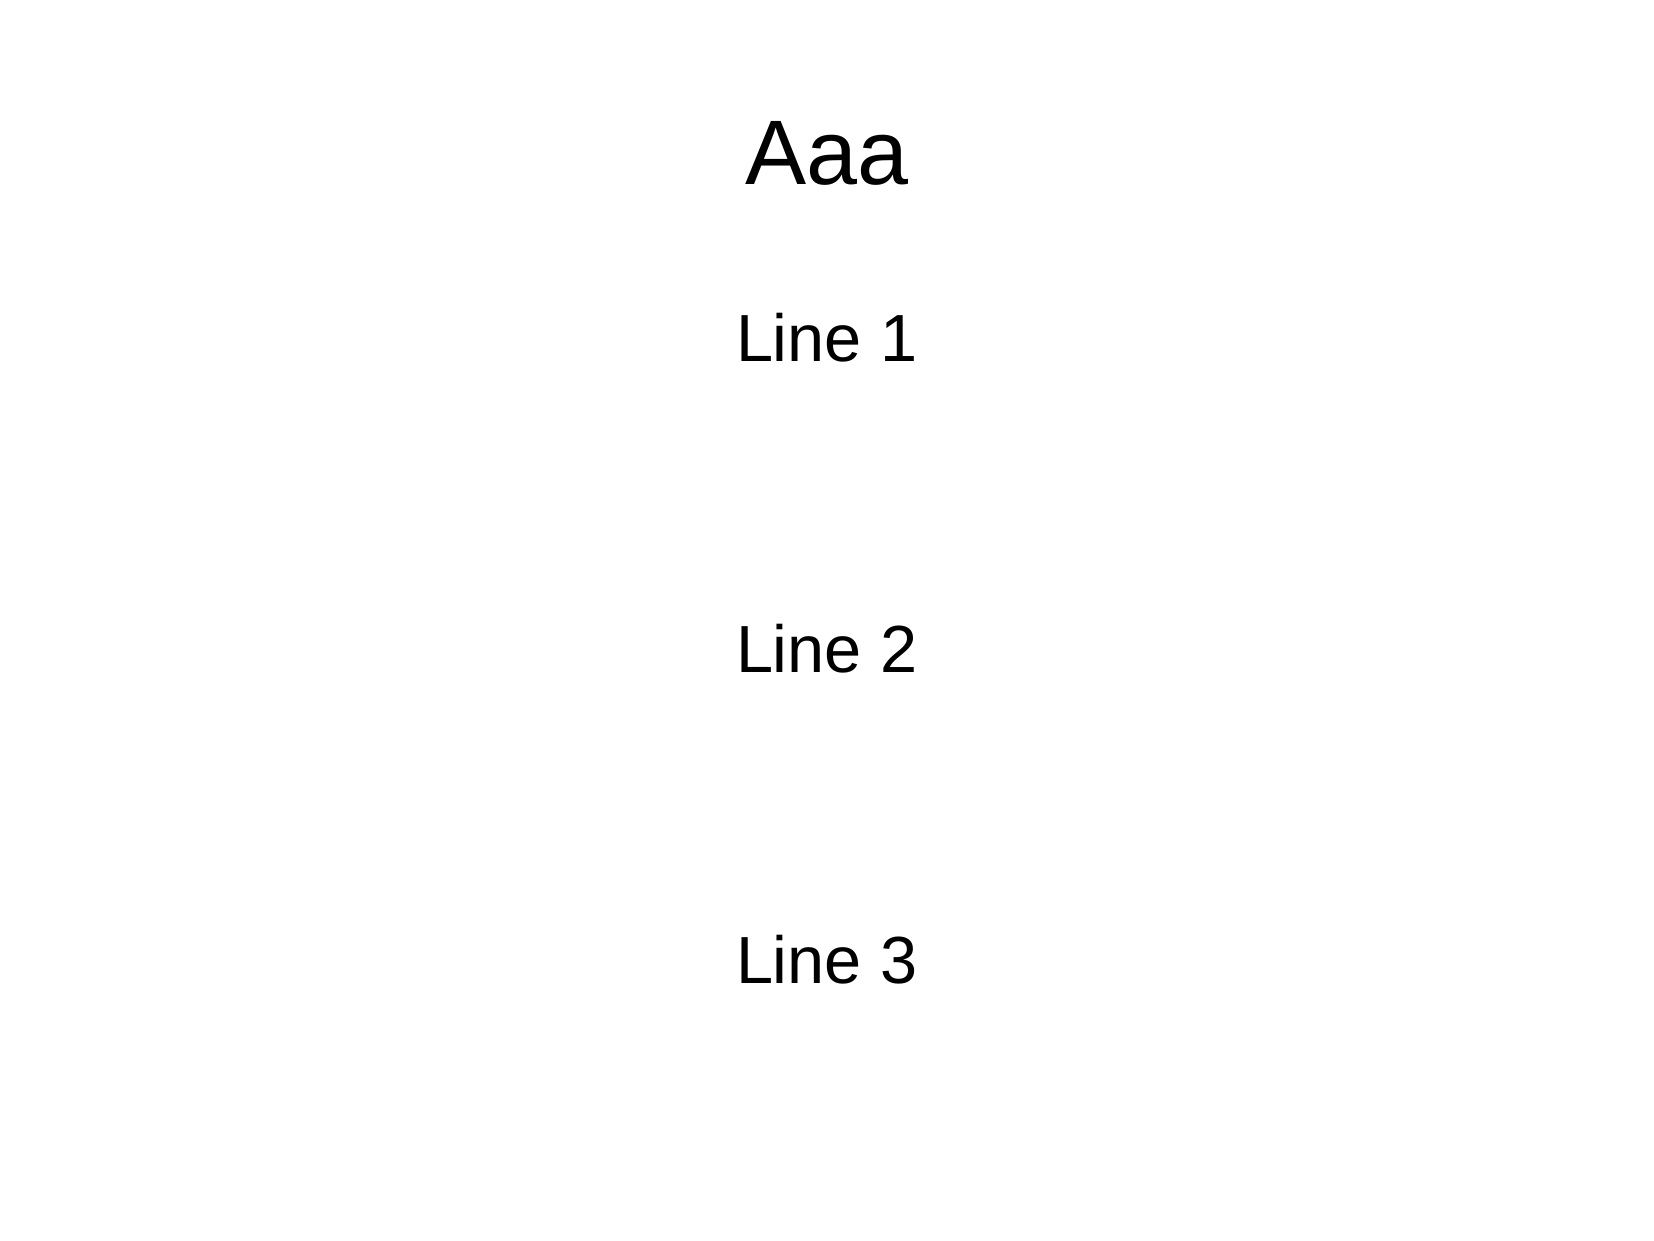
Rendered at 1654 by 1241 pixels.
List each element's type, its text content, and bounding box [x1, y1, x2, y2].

title Aaa [82, 49, 1571, 257]
subtitle Line 1 Line 2 Line 3 [82, 290, 1571, 1010]
